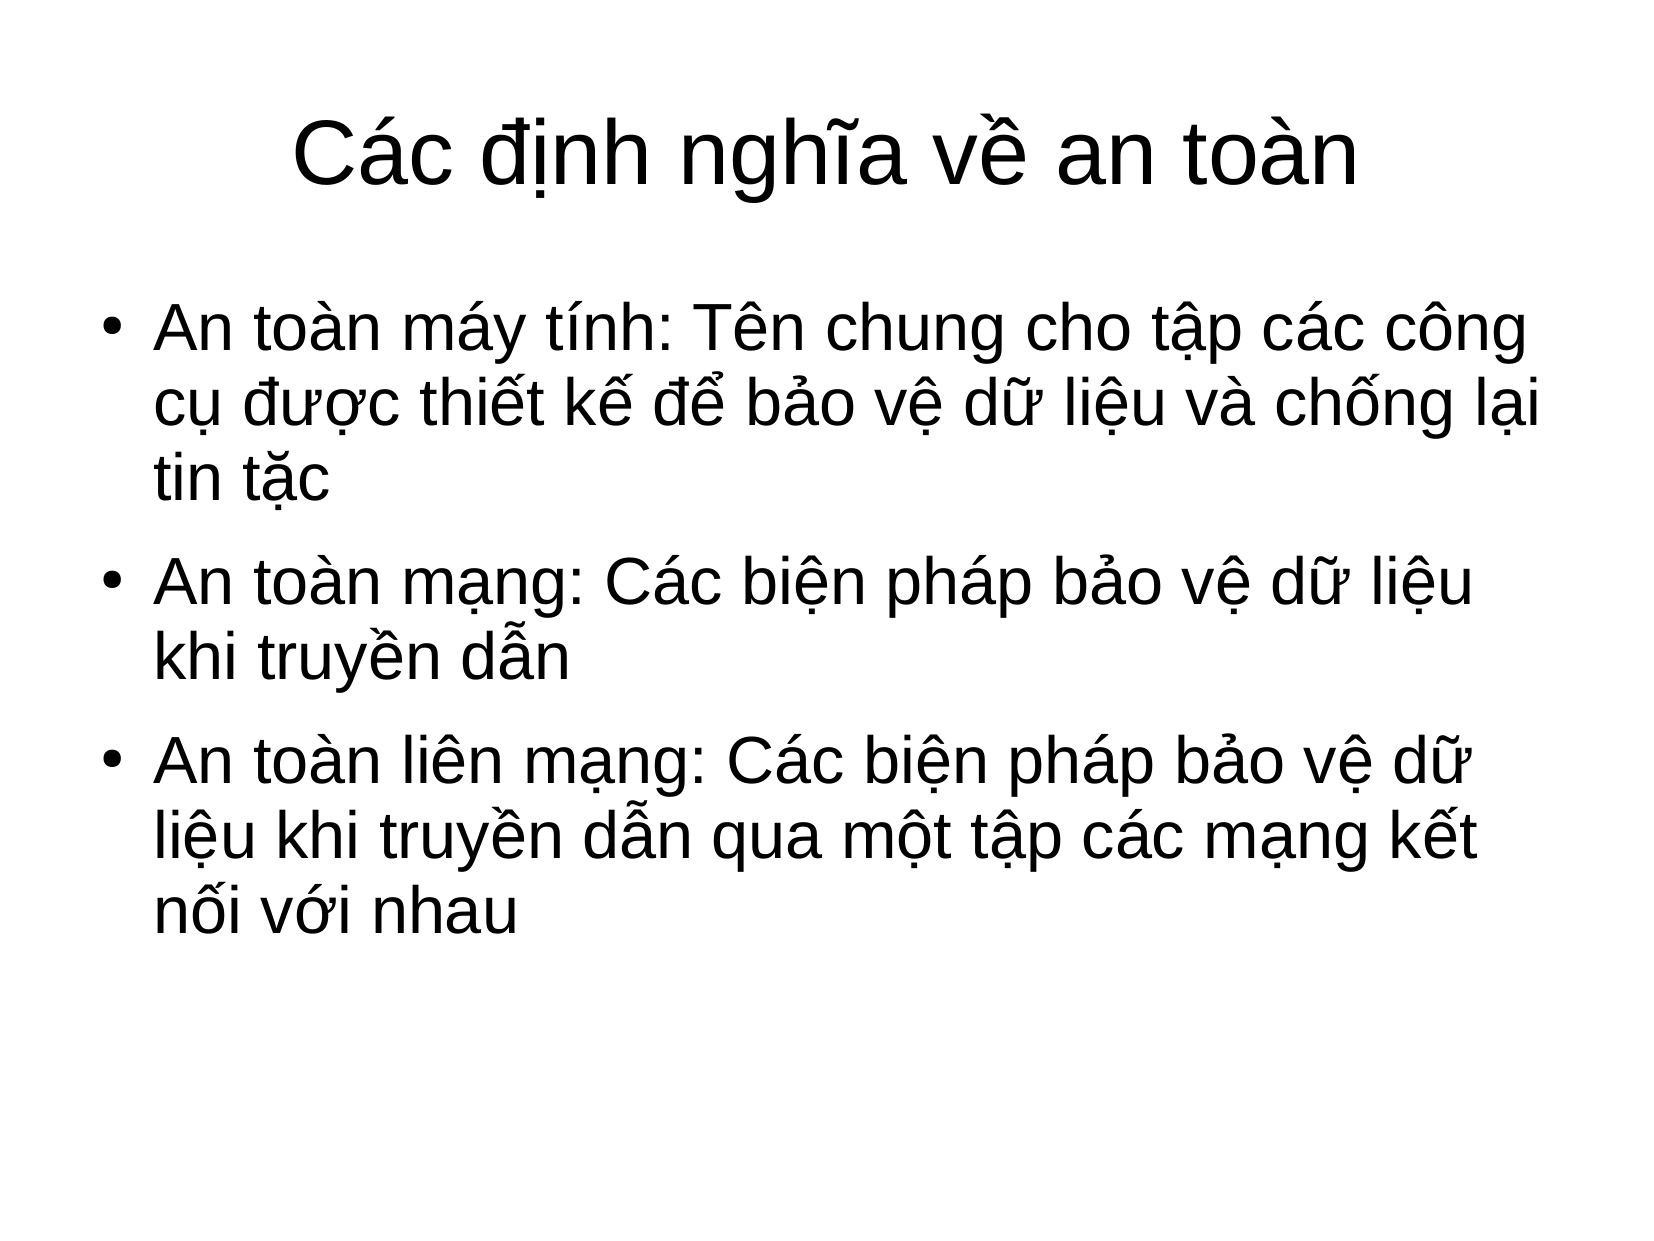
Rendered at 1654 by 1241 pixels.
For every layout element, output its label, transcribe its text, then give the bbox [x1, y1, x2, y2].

title Các định nghĩa về an toàn [82, 49, 1571, 257]
list An toàn máy tính: Tên chung cho tập các công cụ được thiết kế để bảo vệ dữ liệu và chống lại tin tặc An toàn mạng: Các biện pháp bảo vệ dữ liệu khi truyền dẫn An toàn liên mạng: Các biện pháp bảo vệ dữ liệu khi truyền dẫn qua một tập các mạng kết nối với nhau [82, 290, 1571, 1010]
